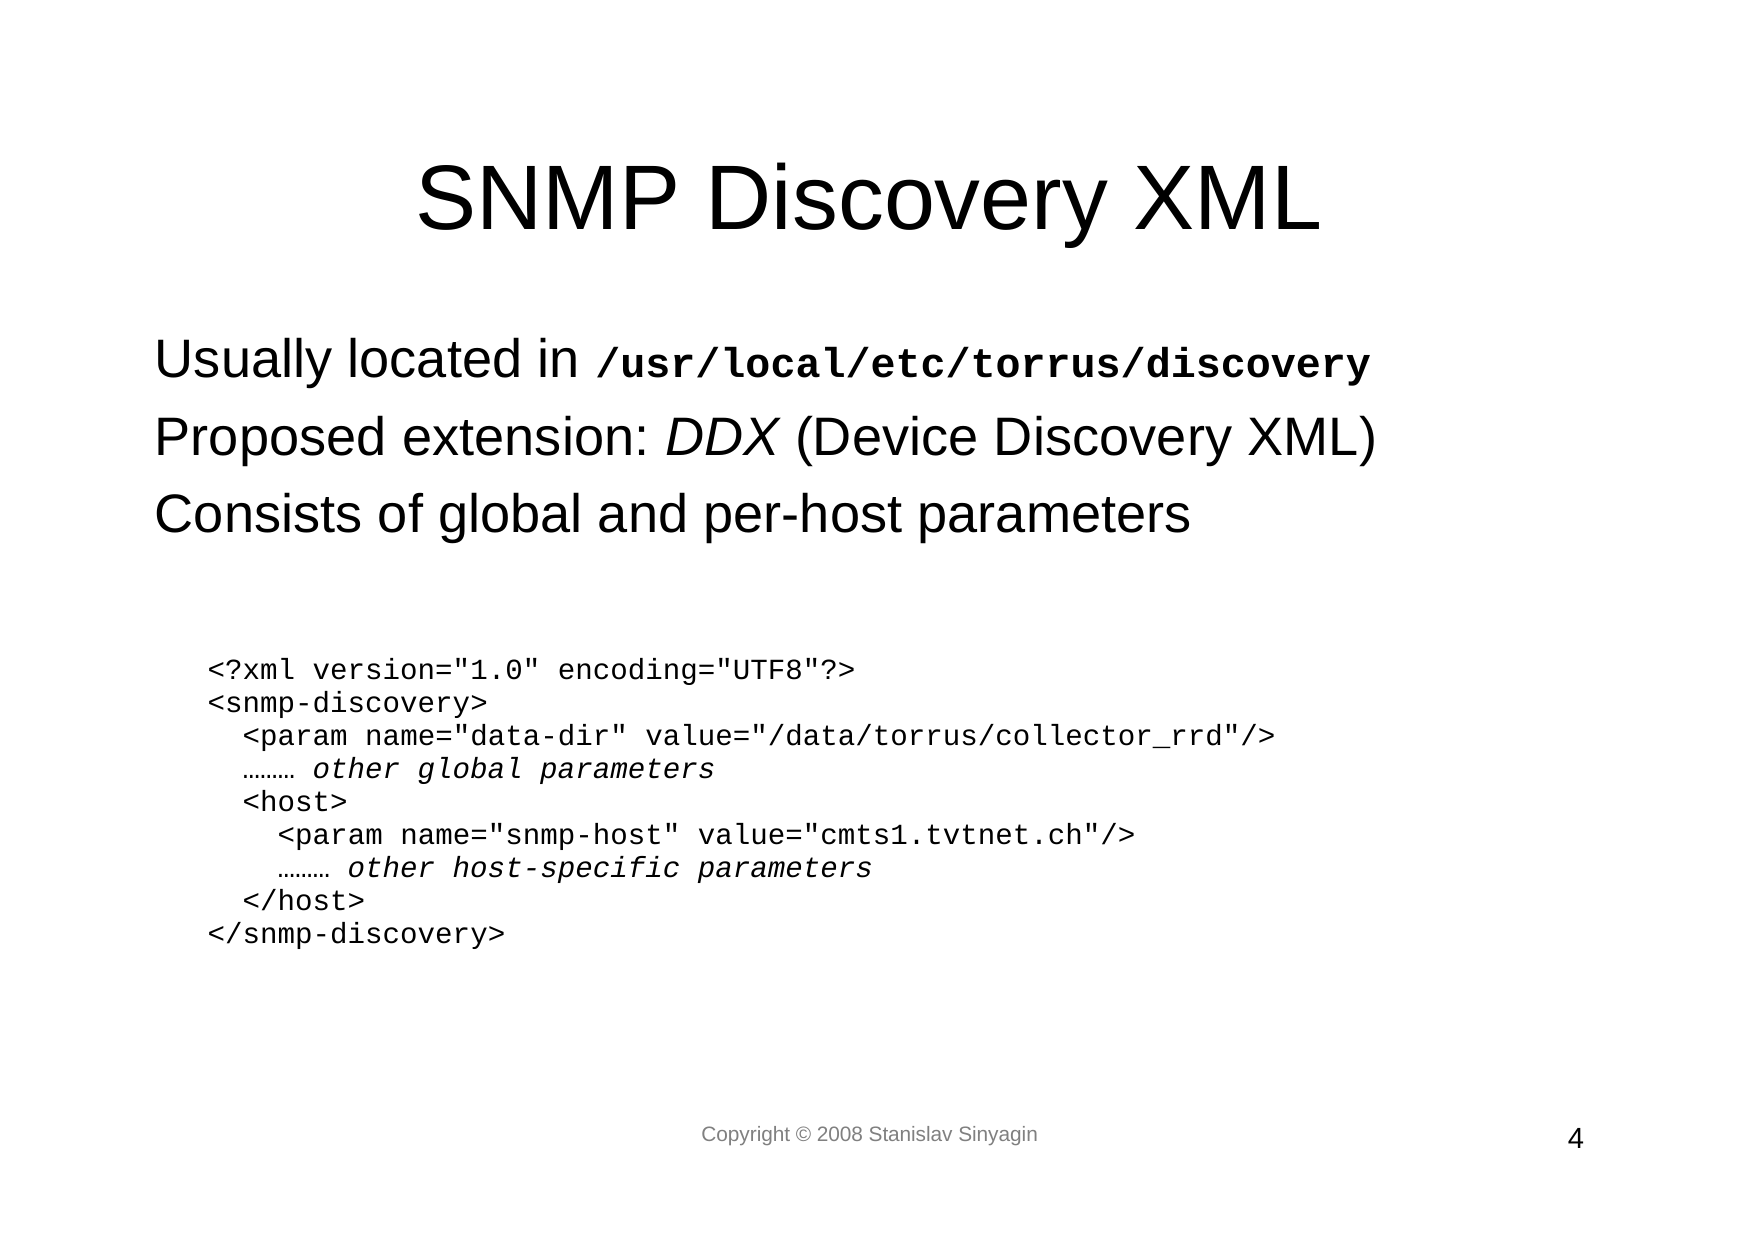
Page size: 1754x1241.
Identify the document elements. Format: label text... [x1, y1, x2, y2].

list Usually located in /usr/local/etc/torrus/discovery Proposed extension: DDX (Device Discovery XML) Consists of global and per-host parameters [140, 320, 1599, 1077]
text_box <?xml version="1.0" encoding="UTF8"?> <snmp-discovery> <param name="data-dir" value="/data/torrus/collector_rrd"/> ……… other global parameters <host> <param name="snmp-host" value="cmts1.tvtnet.ch"/> ……… other host-specific parameters </host> </snmp-discovery> [192, 647, 1544, 960]
title SNMP Discovery XML [140, 96, 1599, 299]
